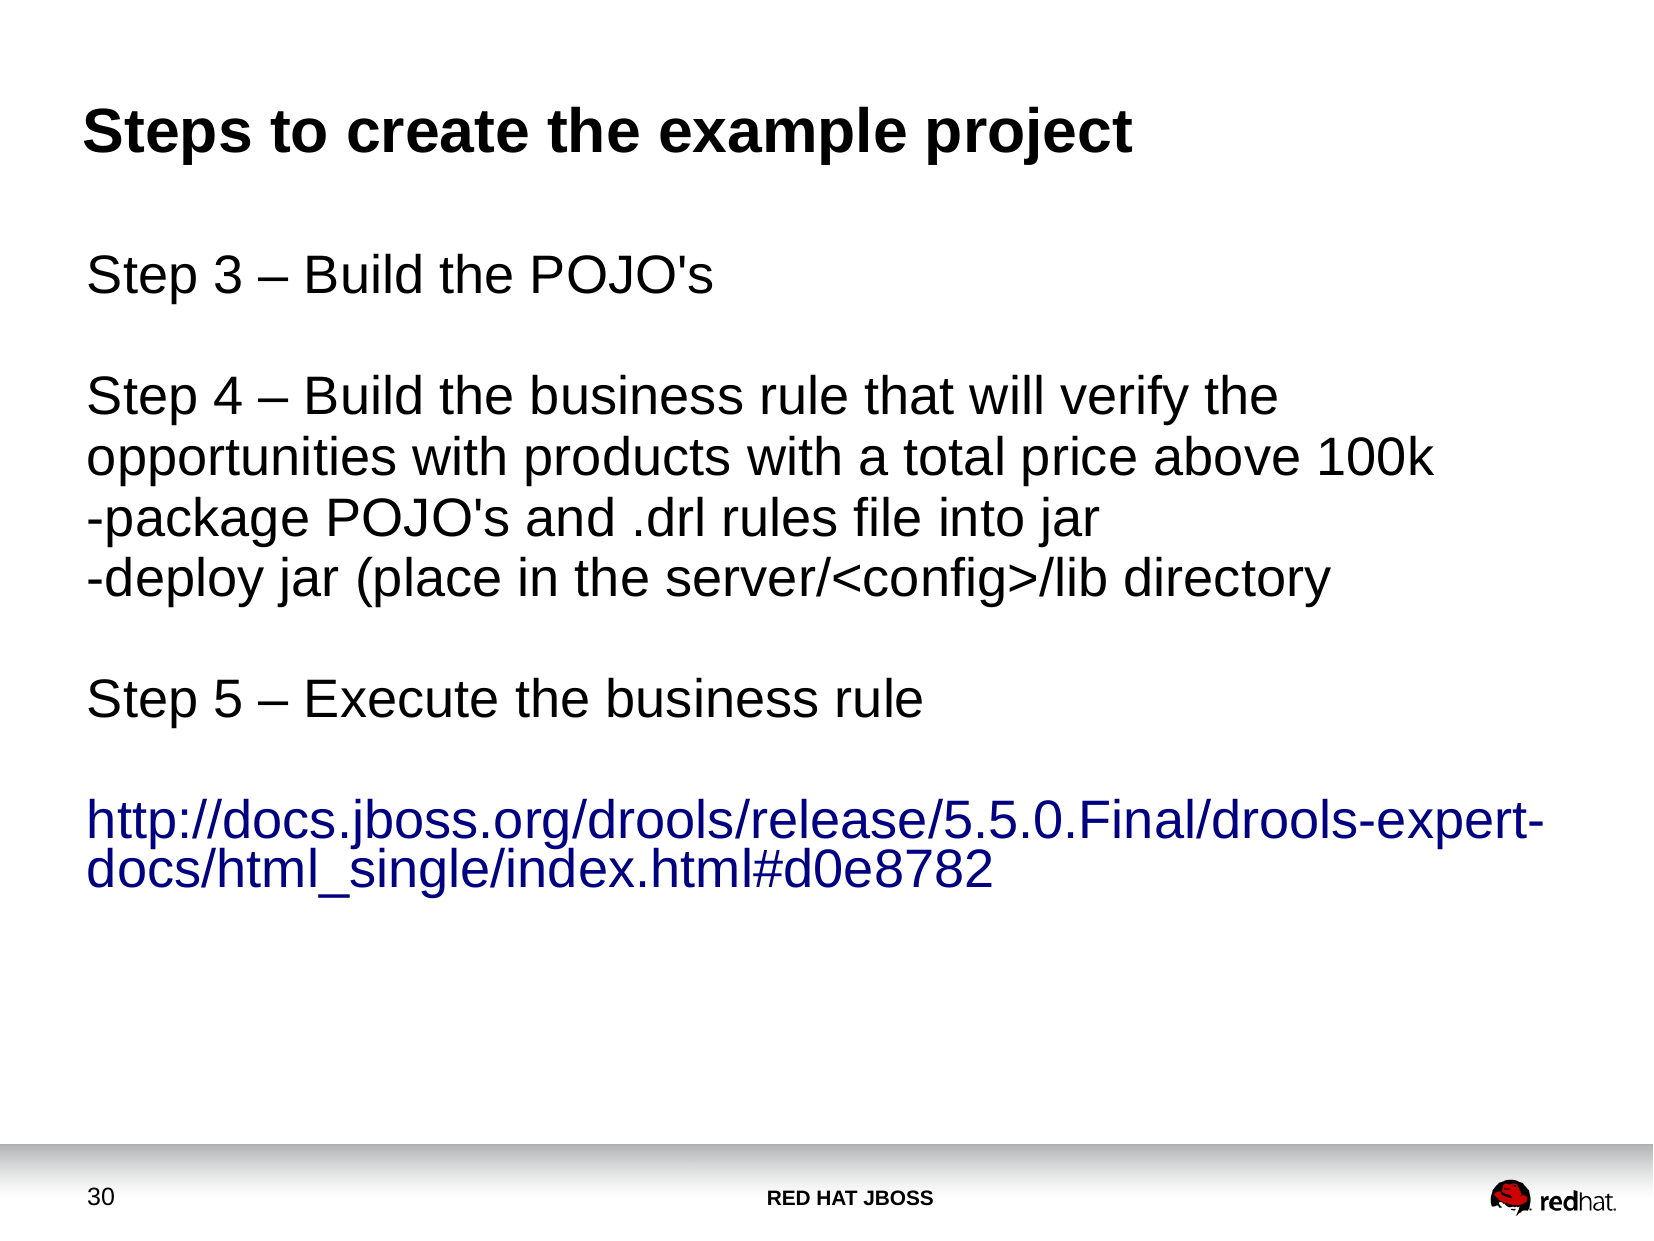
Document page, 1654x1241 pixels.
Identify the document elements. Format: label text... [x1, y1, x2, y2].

title Steps to create the example project [82, 37, 1571, 226]
list Step 3 – Build the POJO's Step 4 – Build the business rule that will verify the opportunities with products with a total price above 100k -package POJO's and .drl rules file into jar -deploy jar (place in the server/<config>/lib directory Step 5 – Execute the business rule http://docs.jboss.org/drools/release/5.5.0.Final/drools-expert-docs/html_single/index.html#d0e8782 [86, 244, 1575, 1039]
picture [0, 1144, 1653, 1241]
